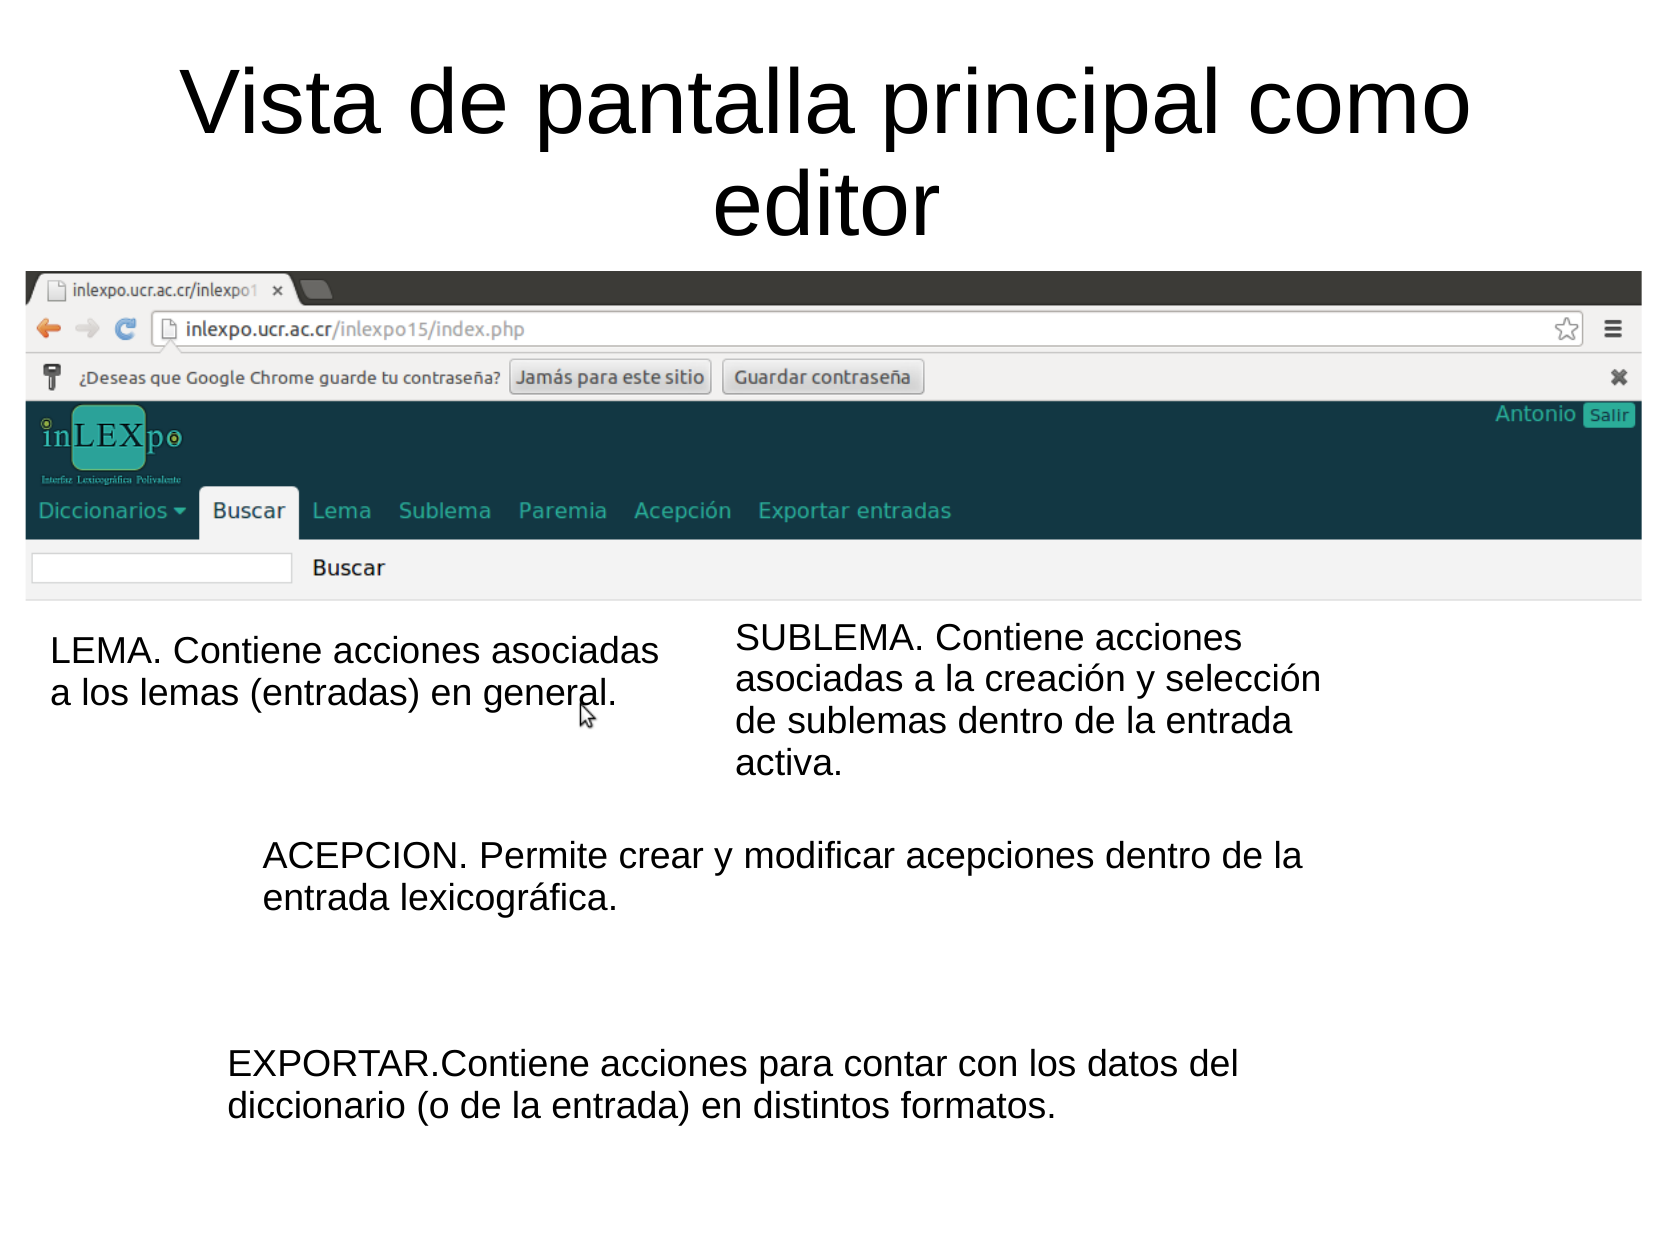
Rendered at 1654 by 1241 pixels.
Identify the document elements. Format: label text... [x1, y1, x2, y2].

text_box LEMA. Contiene acciones asociadas a los lemas (entradas) en general. [35, 621, 697, 733]
text_box SUBLEMA. Contiene acciones asociadas a la creación y selección de sublemas dentro de la entrada activa. [720, 608, 1371, 792]
picture [25, 271, 1642, 1099]
text_box EXPORTAR.Contiene acciones para contar con los datos del diccionario (o de la entrada) en distintos formatos. [212, 1035, 1300, 1134]
text_box ACEPCION. Permite crear y modificar acepciones dentro de la entrada lexicográfica. [248, 826, 1335, 926]
title Vista de pantalla principal como editor [82, 49, 1571, 257]
